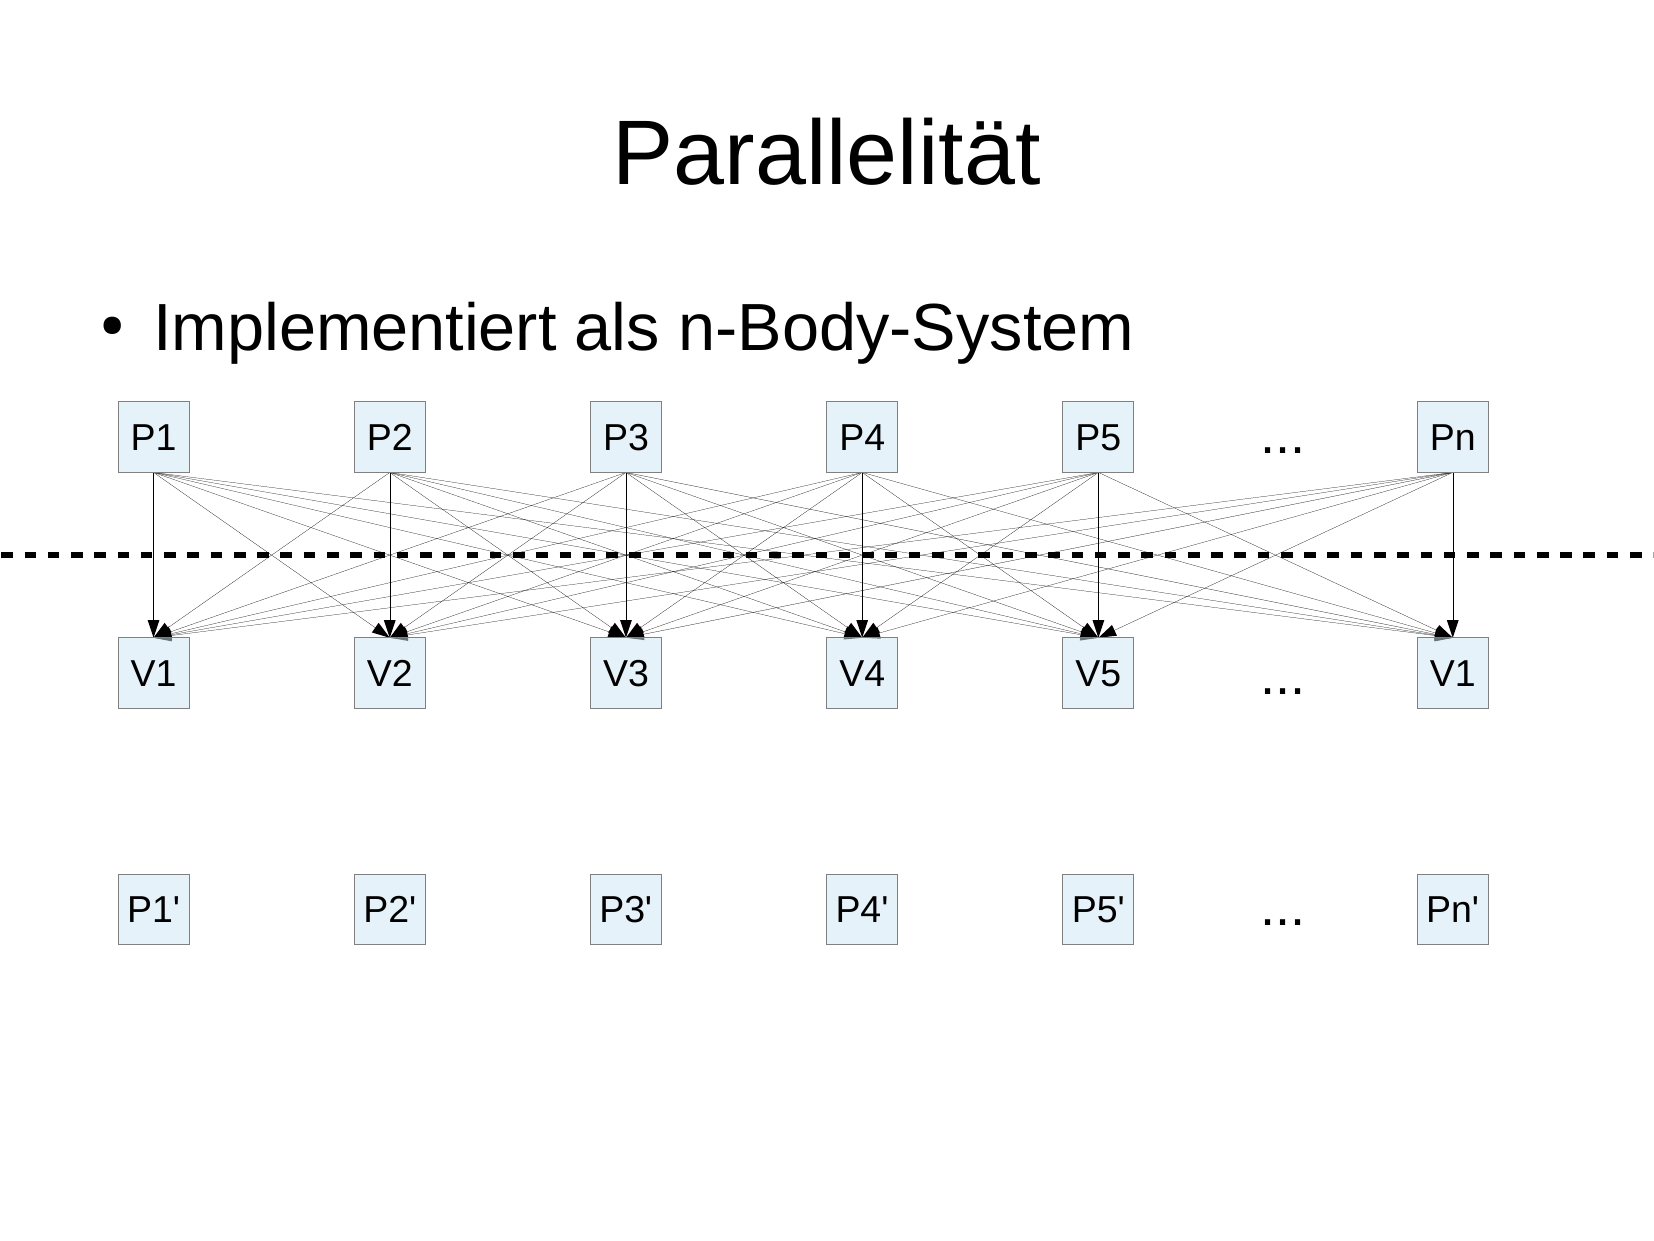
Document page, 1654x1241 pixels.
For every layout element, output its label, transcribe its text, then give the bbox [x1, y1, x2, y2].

list Implementiert als n-Body-System [82, 290, 1538, 1010]
text_box Pn [1417, 401, 1489, 473]
text_box P2 [354, 401, 426, 473]
text_box Pn' [1417, 874, 1489, 945]
text_box P5' [1062, 874, 1134, 945]
text_box ... [1246, 637, 1329, 714]
text_box V3 [590, 637, 662, 709]
text_box V2 [354, 637, 426, 709]
text_box ... [1246, 869, 1329, 945]
text_box V5 [1062, 637, 1134, 709]
text_box P2' [354, 874, 426, 945]
text_box V1 [118, 637, 190, 709]
text_box P5 [1062, 401, 1134, 473]
text_box V1 [1417, 637, 1489, 709]
text_box P1' [118, 874, 190, 945]
title Parallelität [82, 49, 1571, 257]
text_box P3 [590, 401, 662, 473]
text_box ... [1246, 397, 1329, 473]
text_box P1 [118, 401, 190, 473]
text_box P4' [826, 874, 898, 945]
text_box V4 [826, 637, 898, 709]
text_box P3' [590, 874, 662, 945]
text_box P4 [826, 401, 898, 473]
